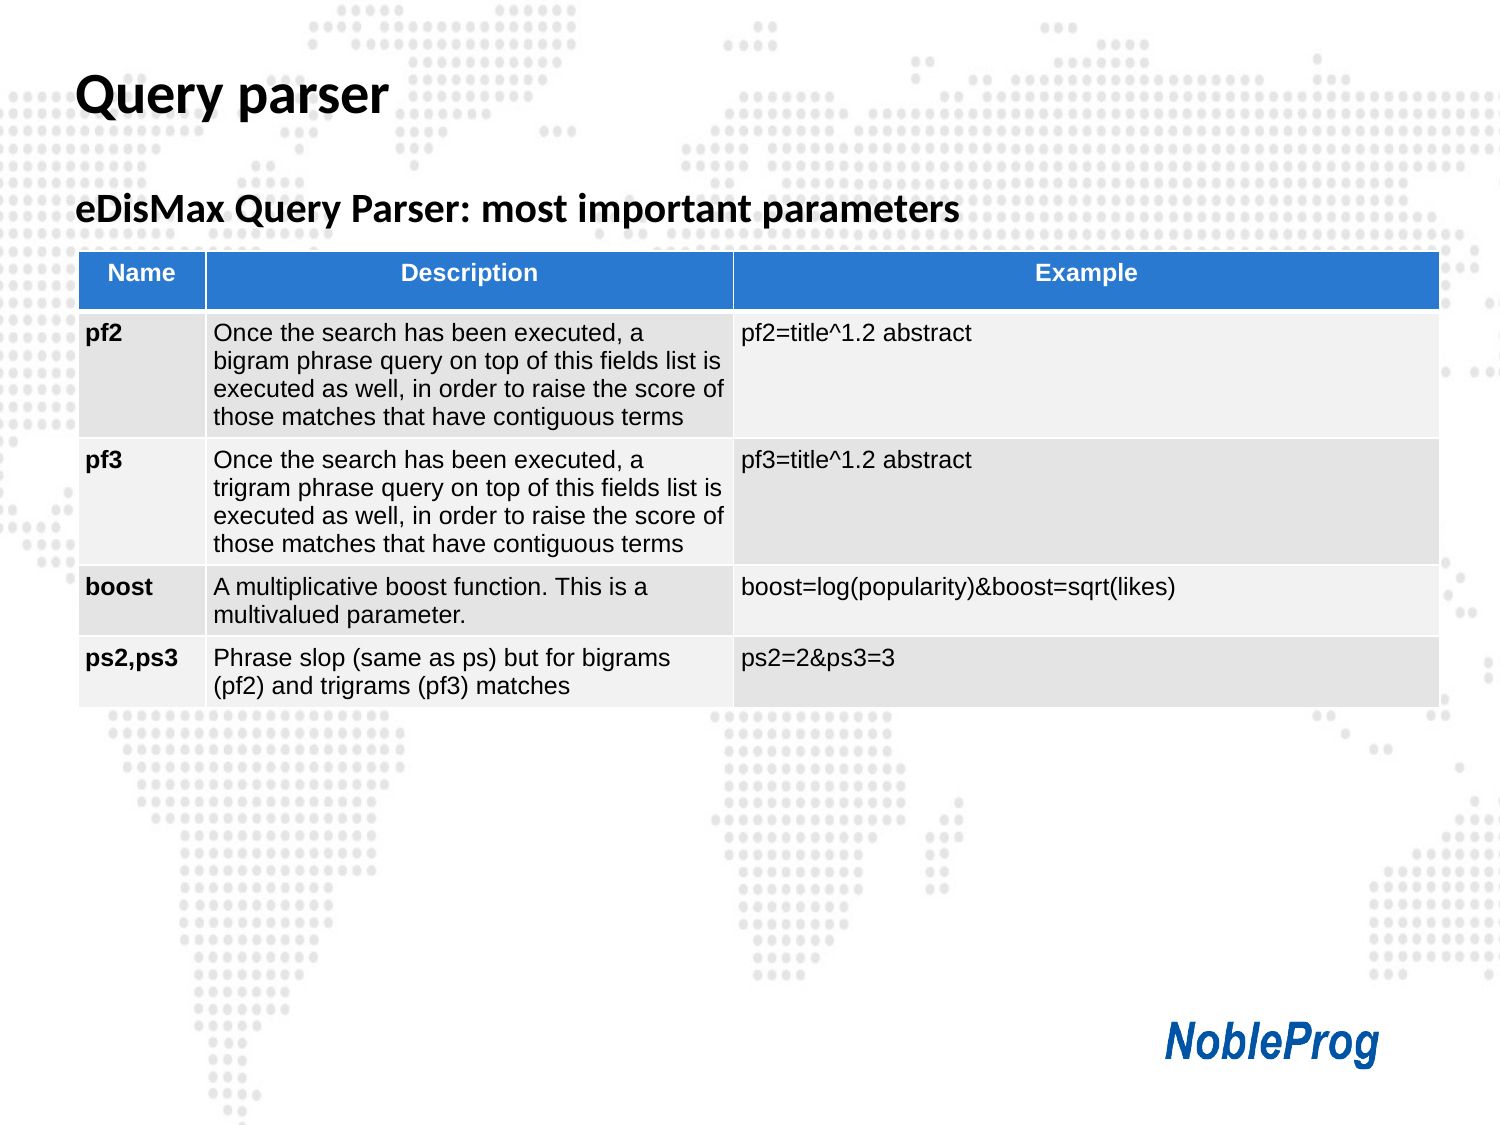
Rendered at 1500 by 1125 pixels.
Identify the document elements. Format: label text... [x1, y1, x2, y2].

table_header Example [734, 252, 1439, 309]
picture [0, 0, 1500, 1125]
table_header Name [79, 252, 205, 309]
table_cell A multiplicative boost function. This is a multivalued parameter. [207, 566, 733, 635]
table_cell pf2=title^1.2 abstract [734, 314, 1439, 437]
table_cell boost=log(popularity)&boost=sqrt(likes) [734, 566, 1439, 635]
table_cell ps2,ps3 [79, 637, 205, 707]
table_cell boost [79, 566, 205, 635]
table_cell Phrase slop (same as ps) but for bigrams (pf2) and trigrams (pf3) matches [207, 637, 733, 707]
text_box Query parser [75, 55, 1425, 180]
table_cell Once the search has been executed, a bigram phrase query on top of this fields list is executed as well, in order to raise the score of those matches that have contiguous terms [207, 314, 733, 437]
table_cell pf3 [79, 439, 205, 564]
table_cell ps2=2&ps3=3 [734, 637, 1439, 707]
table_cell pf2 [79, 314, 205, 437]
text_box eDisMax Query Parser: most important parameters [75, 180, 1425, 256]
table_header Description [207, 252, 733, 309]
table_cell Once the search has been executed, a trigram phrase query on top of this fields list is executed as well, in order to raise the score of those matches that have contiguous terms [207, 439, 733, 564]
table_cell pf3=title^1.2 abstract [734, 439, 1439, 564]
